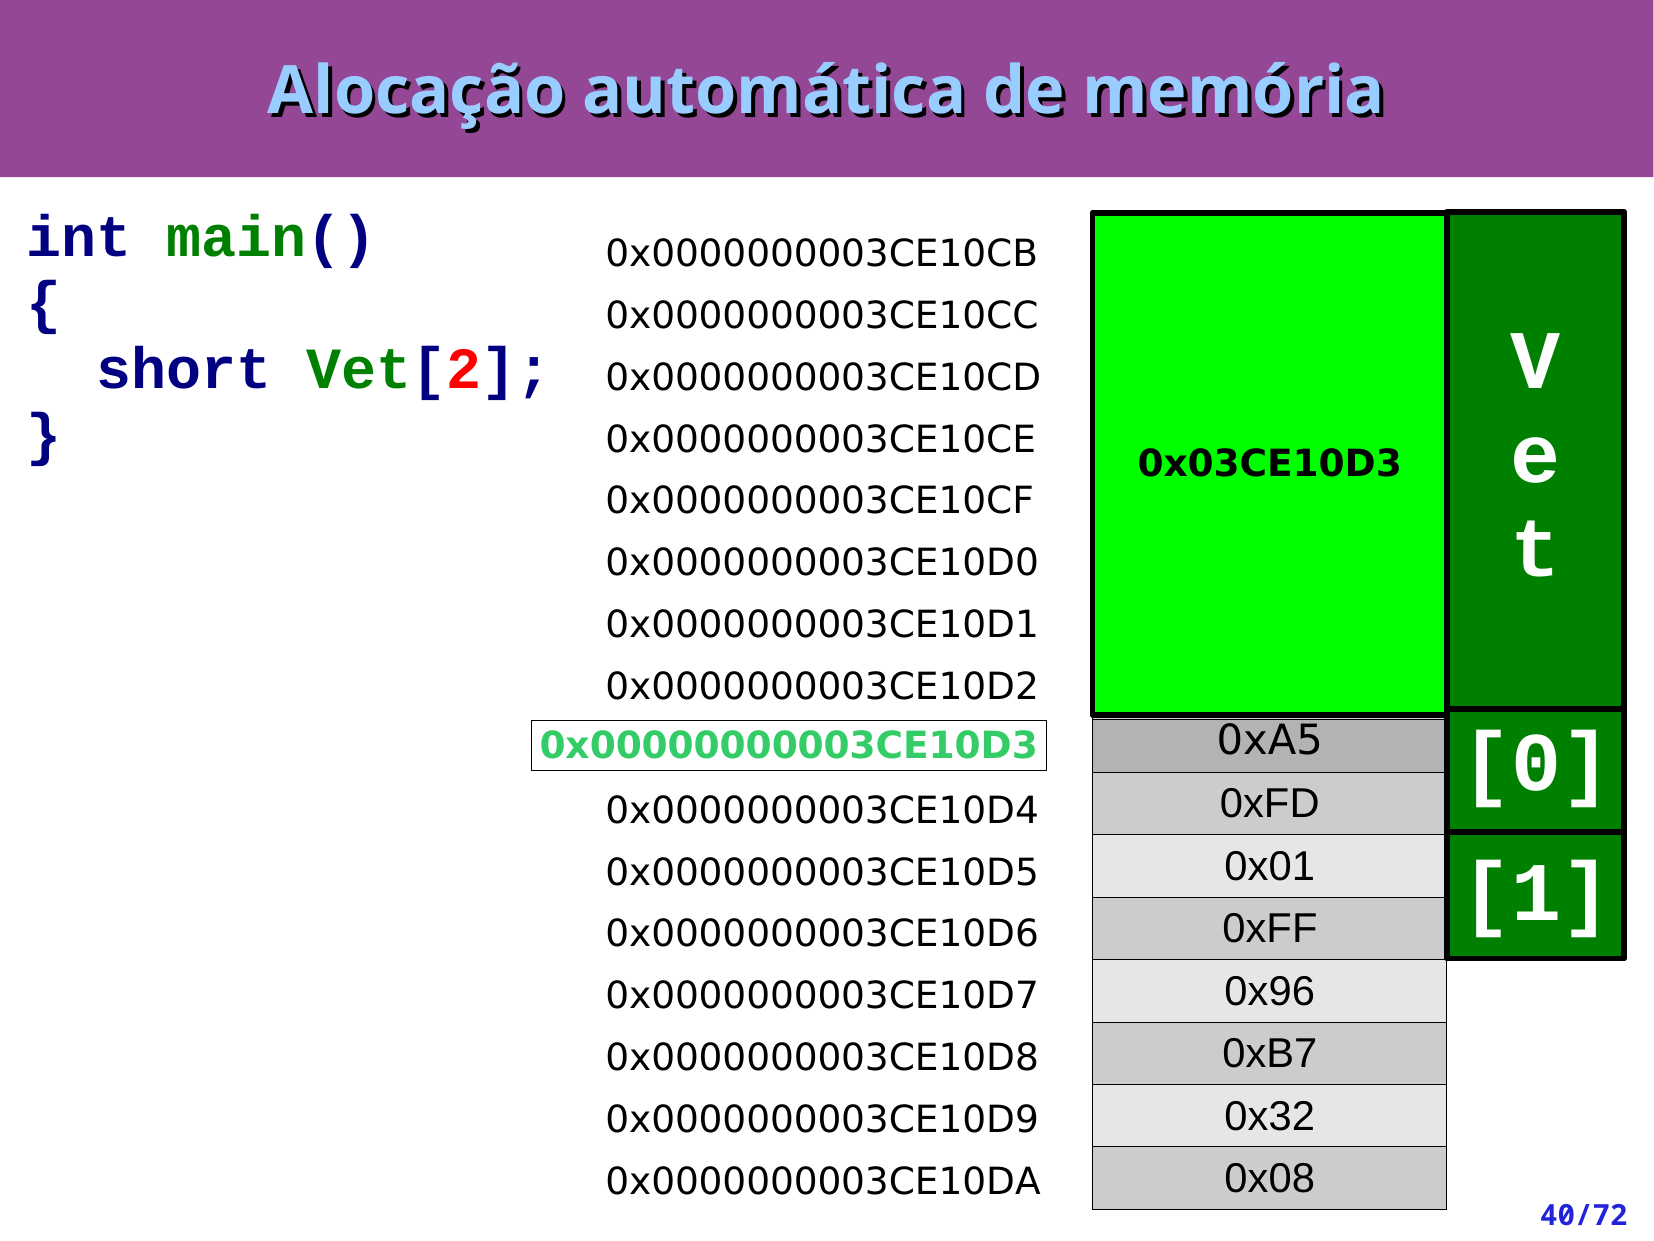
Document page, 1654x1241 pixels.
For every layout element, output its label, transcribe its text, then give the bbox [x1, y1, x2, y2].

text_box 0x03CE10D3 [1092, 212, 1444, 715]
text_box 0x0000000003CE10CE [590, 409, 1090, 469]
table_header 0xA5 [1093, 720, 1444, 772]
text_box V e t [1446, 211, 1625, 706]
text_box 0x0000000003CE10D4 [590, 781, 1093, 840]
text_box 0x0000000003CE10D0 [590, 533, 1090, 593]
text_box 0x0000000003CE10D1 [590, 595, 1090, 655]
text_box 0x0000000003CE10D2 [590, 657, 1090, 717]
text_box 0x0000000003CE10DA [590, 1152, 1093, 1212]
text_box 0x0000000003CE10D5 [590, 843, 1093, 902]
text_box 0x00000000003CE10D3 [531, 720, 1047, 771]
text_box 0x0000000003CE10D6 [590, 904, 1093, 964]
text_box int main() { short Vet[2]; } [11, 200, 609, 502]
table_cell 0x01 [1093, 835, 1444, 897]
table_cell 0x32 [1093, 1085, 1446, 1146]
text_box 0x0000000003CE10CC [590, 286, 1090, 346]
text_box 0x0000000003CE10CB [590, 224, 1087, 284]
table_cell 0xB7 [1093, 1023, 1446, 1084]
text_box 0x0000000003CE10D3 [590, 719, 1081, 779]
text_box 0x0000000003CE10D9 [590, 1090, 1093, 1150]
table_cell 0xFD [1093, 773, 1444, 834]
text_box 0x0000000003CE10D7 [590, 966, 1093, 1026]
text_box [0] [1] [1446, 708, 1625, 959]
text_box 0x0000000003CE10CD [590, 348, 1090, 407]
title Alocação automática de memória [82, 0, 1571, 192]
text_box 0x0000000003CE10D8 [590, 1028, 1093, 1088]
table_cell 0x08 [1093, 1147, 1446, 1209]
table_cell 0x96 [1093, 960, 1446, 1022]
table_cell 0xFF [1093, 898, 1444, 959]
text_box 0x0000000003CE10CF [590, 471, 1090, 531]
